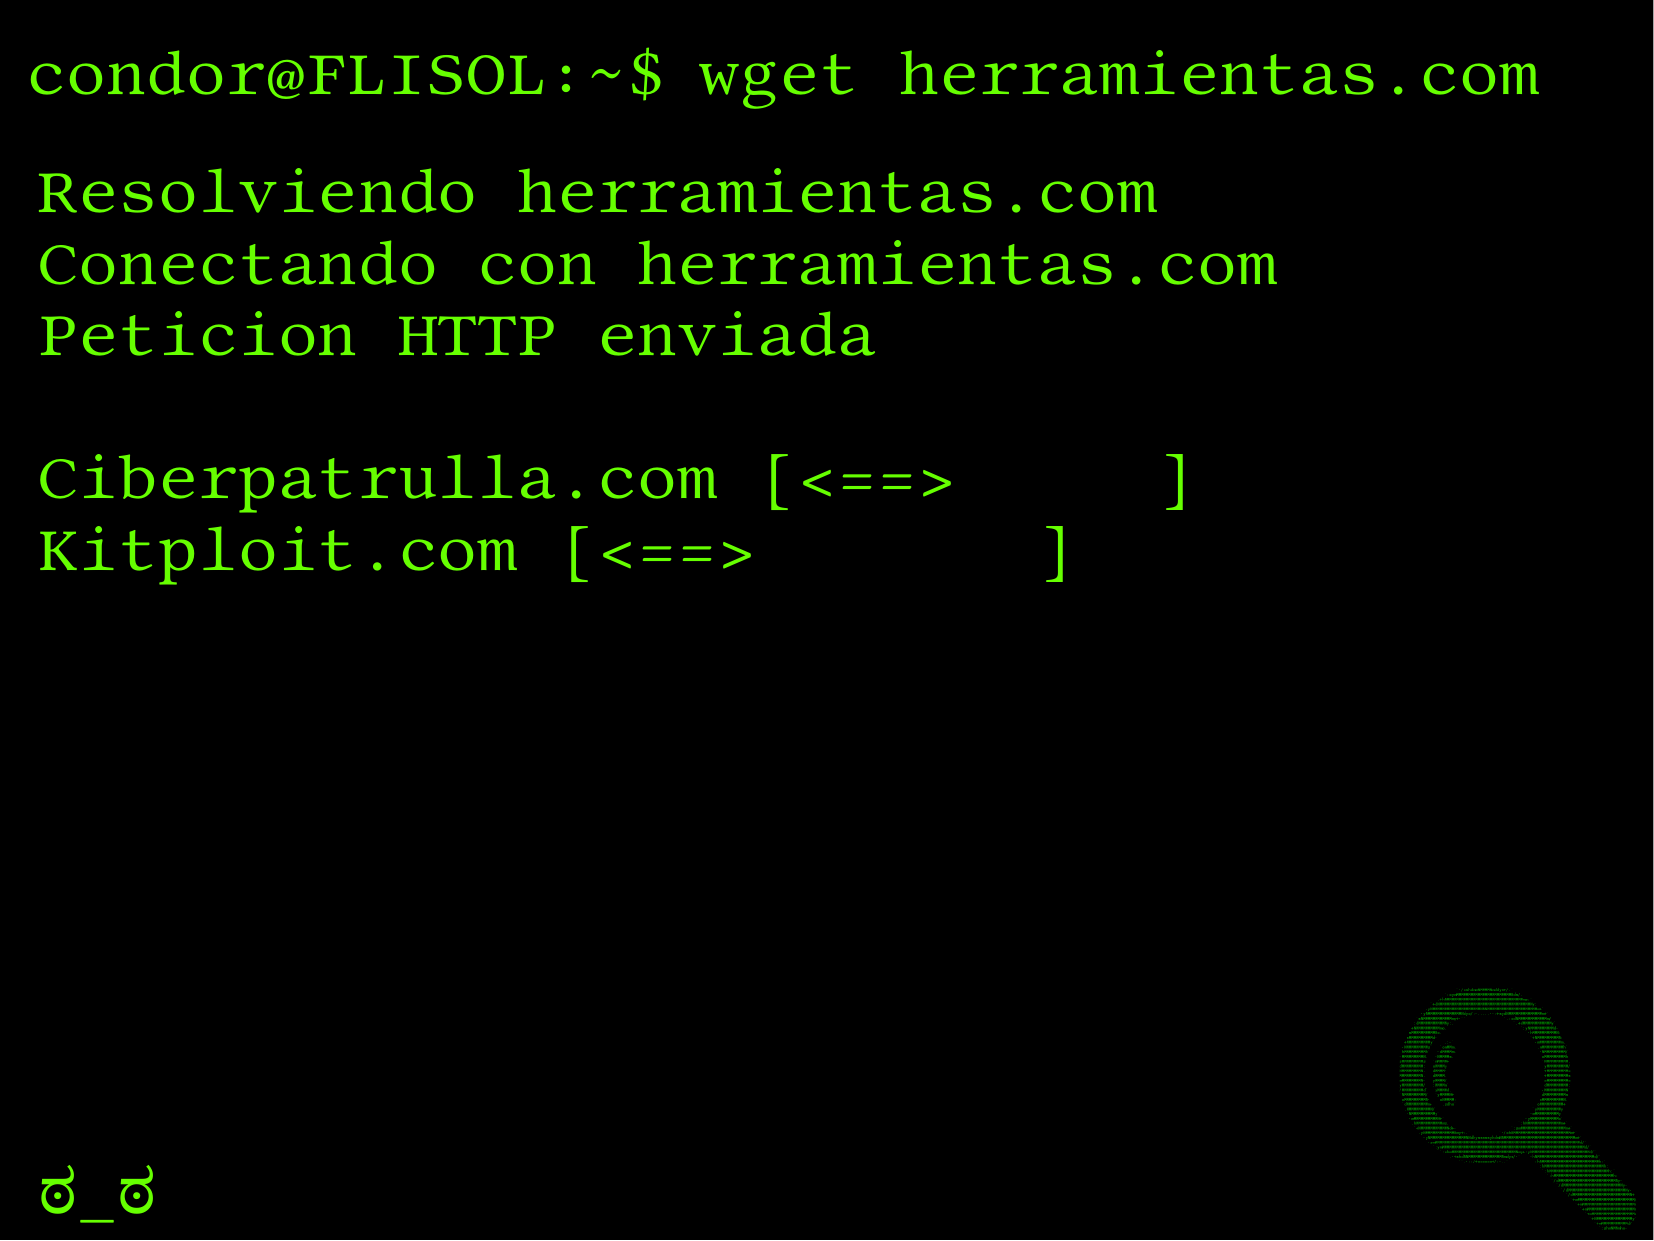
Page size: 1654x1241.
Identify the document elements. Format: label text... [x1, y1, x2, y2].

text_box condor@FLISOL:~$ [11, 31, 1654, 189]
text_box Resolviendo herramientas.com Conectando con herramientas.com Peticion HTTP enviada Ciberpatrulla.com [<==> ] Kitploit.com [<==> ] ಠ_ಠ [23, 149, 1654, 1241]
text_box wget herramientas.com [685, 31, 1635, 118]
picture [1399, 986, 1636, 1232]
